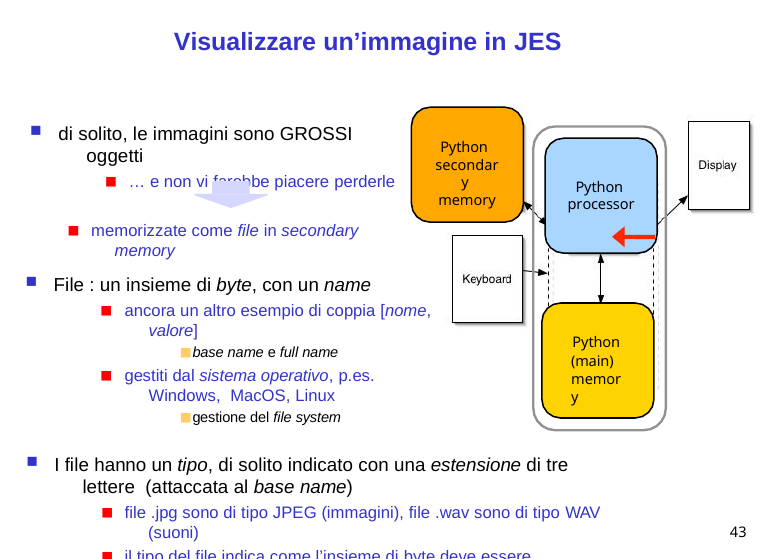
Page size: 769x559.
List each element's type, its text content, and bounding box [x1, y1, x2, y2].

text_box [445, 115, 755, 390]
text_box Python processor [565, 175, 637, 216]
text_box Python (main) memory [569, 331, 627, 390]
text_box [543, 304, 653, 417]
title Visualizzare un’immagine in JES [171, 23, 564, 58]
text_box Python secondary memory [429, 135, 503, 194]
text_box 43 [727, 520, 750, 543]
text_box [204, 183, 257, 206]
text_box memorizzate come file in secondary memory [63, 217, 422, 243]
text_box I file hanno un tipo, di solito indicato con una estensione di tre lettere (attaccata al base name) file .jpg sono di tipo JPEG (immagini), file .wav sono di tipo WAV (suoni) il tipo del file indica come l’insieme di byte deve essere interpretato [22, 450, 624, 549]
text_box di solito, le immagini sono GROSSI oggetti … e non vi farebbe piacere perderle [25, 114, 413, 171]
text_box [535, 128, 664, 390]
text_box [413, 108, 522, 221]
text_box File : un insieme di byte, con un name ancora un altro esempio di coppia [nome, valore] base name e full name gestiti dal sistema operativo, p.es. Windows, MacOS, Linux gestione del file system [21, 266, 447, 408]
